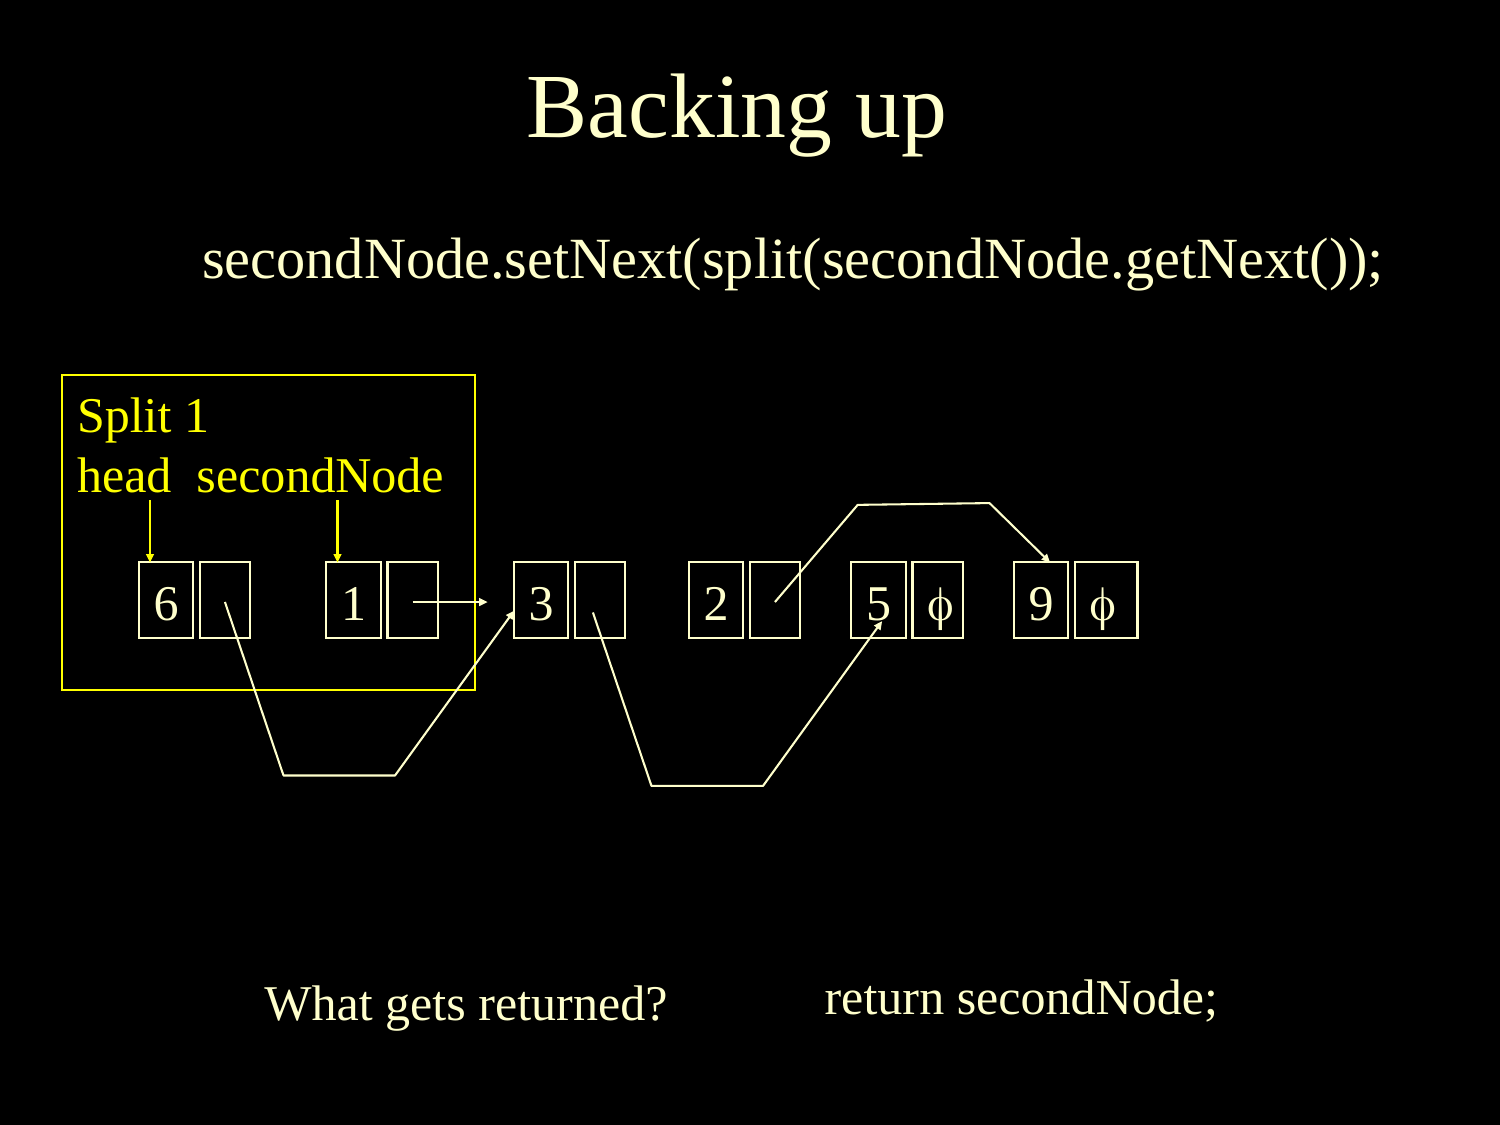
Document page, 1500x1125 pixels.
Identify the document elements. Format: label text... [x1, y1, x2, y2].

text_box Split 1 head secondNode [389, 563, 437, 637]
text_box  [1074, 562, 1138, 638]
text_box  [912, 562, 963, 638]
text_box Split 1 head secondNode [201, 563, 249, 637]
text_box return secondNode; [809, 956, 1233, 1033]
text_box 1 [326, 562, 381, 638]
text_box 9 [1013, 562, 1069, 638]
text_box Split 1 head secondNode [62, 374, 475, 691]
text_box 2 [688, 562, 744, 638]
text_box 6 [138, 562, 194, 638]
title Backing up [8, 47, 1467, 165]
text_box What gets returned? [249, 962, 696, 1038]
text_box 3 [513, 562, 569, 638]
text_box 5 [851, 562, 906, 638]
text_box secondNode.setNext(split(secondNode.getNext()); [187, 212, 1414, 298]
